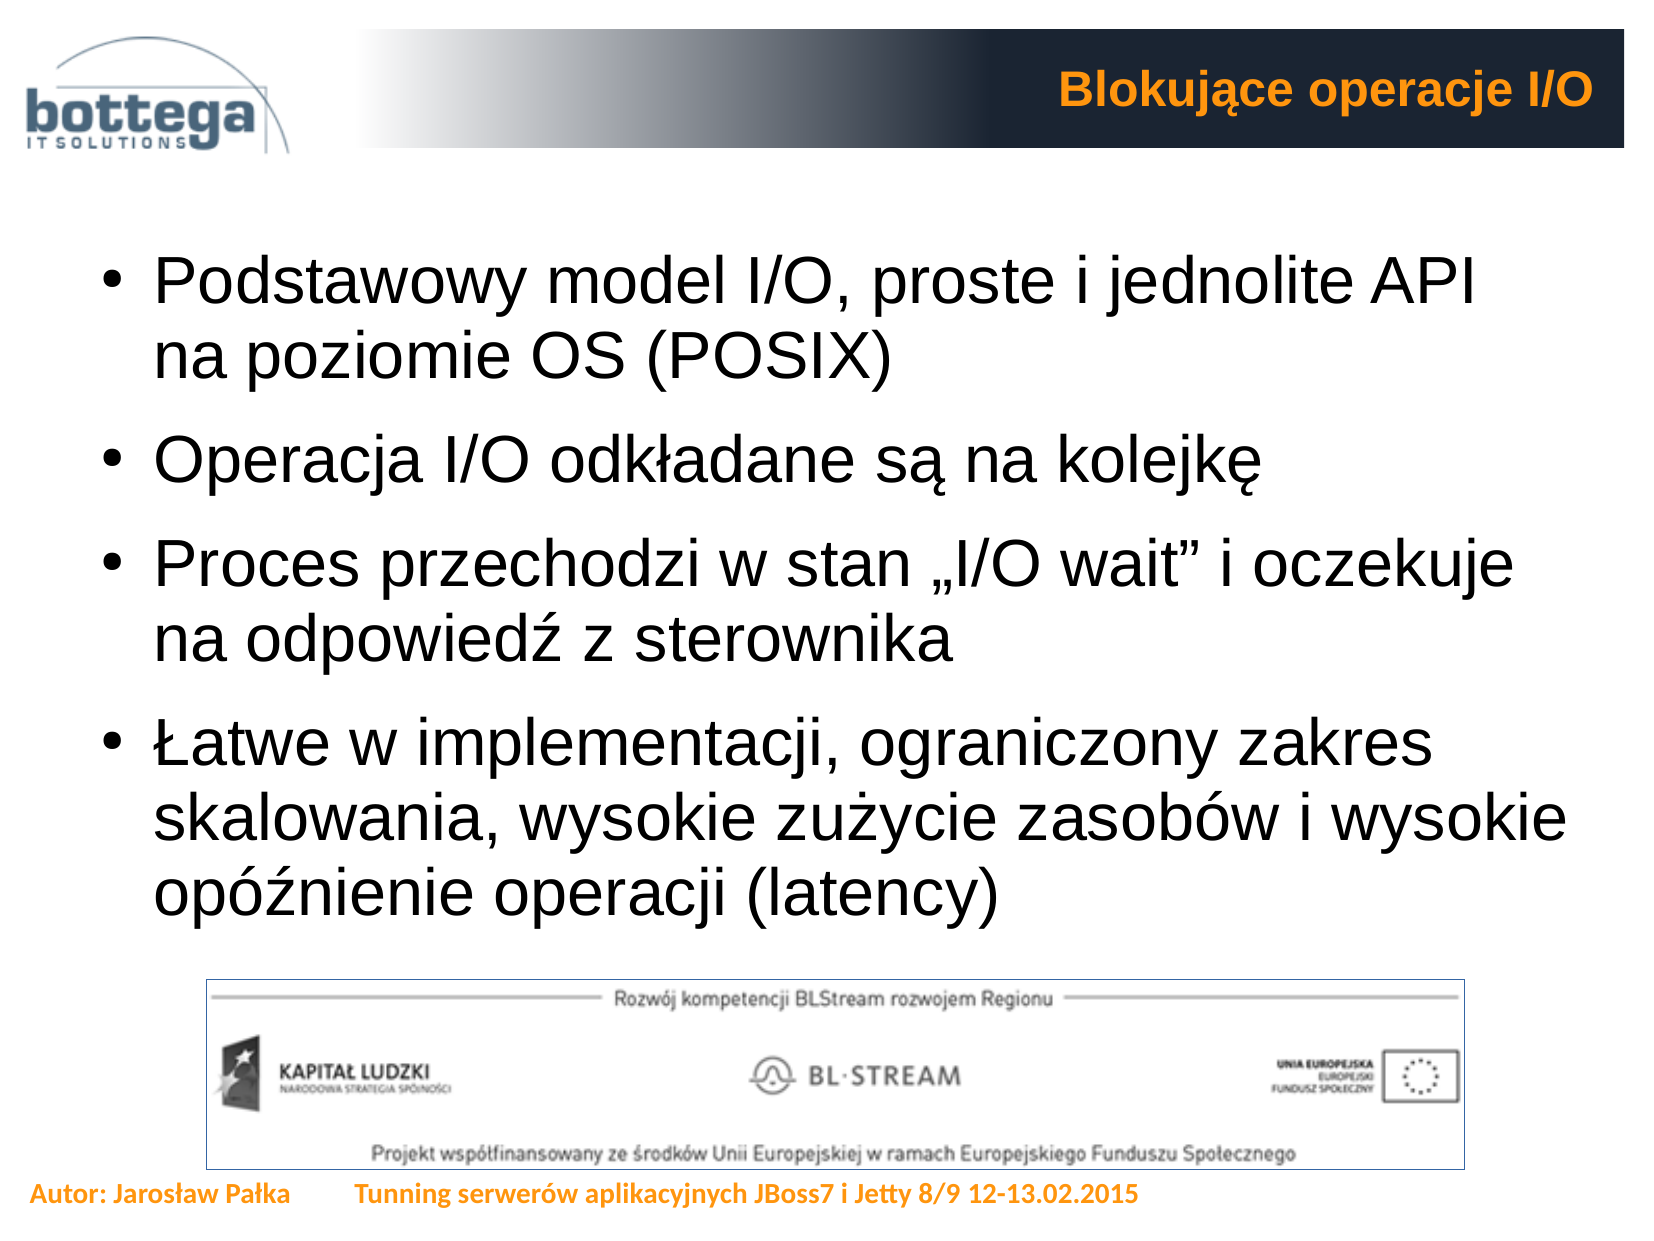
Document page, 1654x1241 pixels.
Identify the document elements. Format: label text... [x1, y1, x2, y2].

picture [17, 29, 296, 160]
title Blokujące operacje I/O [354, 29, 1625, 148]
picture [207, 980, 1464, 1169]
list Podstawowy model I/O, proste i jednolite API na poziomie OS (POSIX) Operacja I/O odkładane są na kolejkę Proces przechodzi w stan „I/O wait” i oczekuje na odpowiedź z sterownika Łatwe w implementacji, ograniczony zakres skalowania, wysokie zużycie zasobów i wysokie opóźnienie operacji (latency) [82, 242, 1571, 963]
